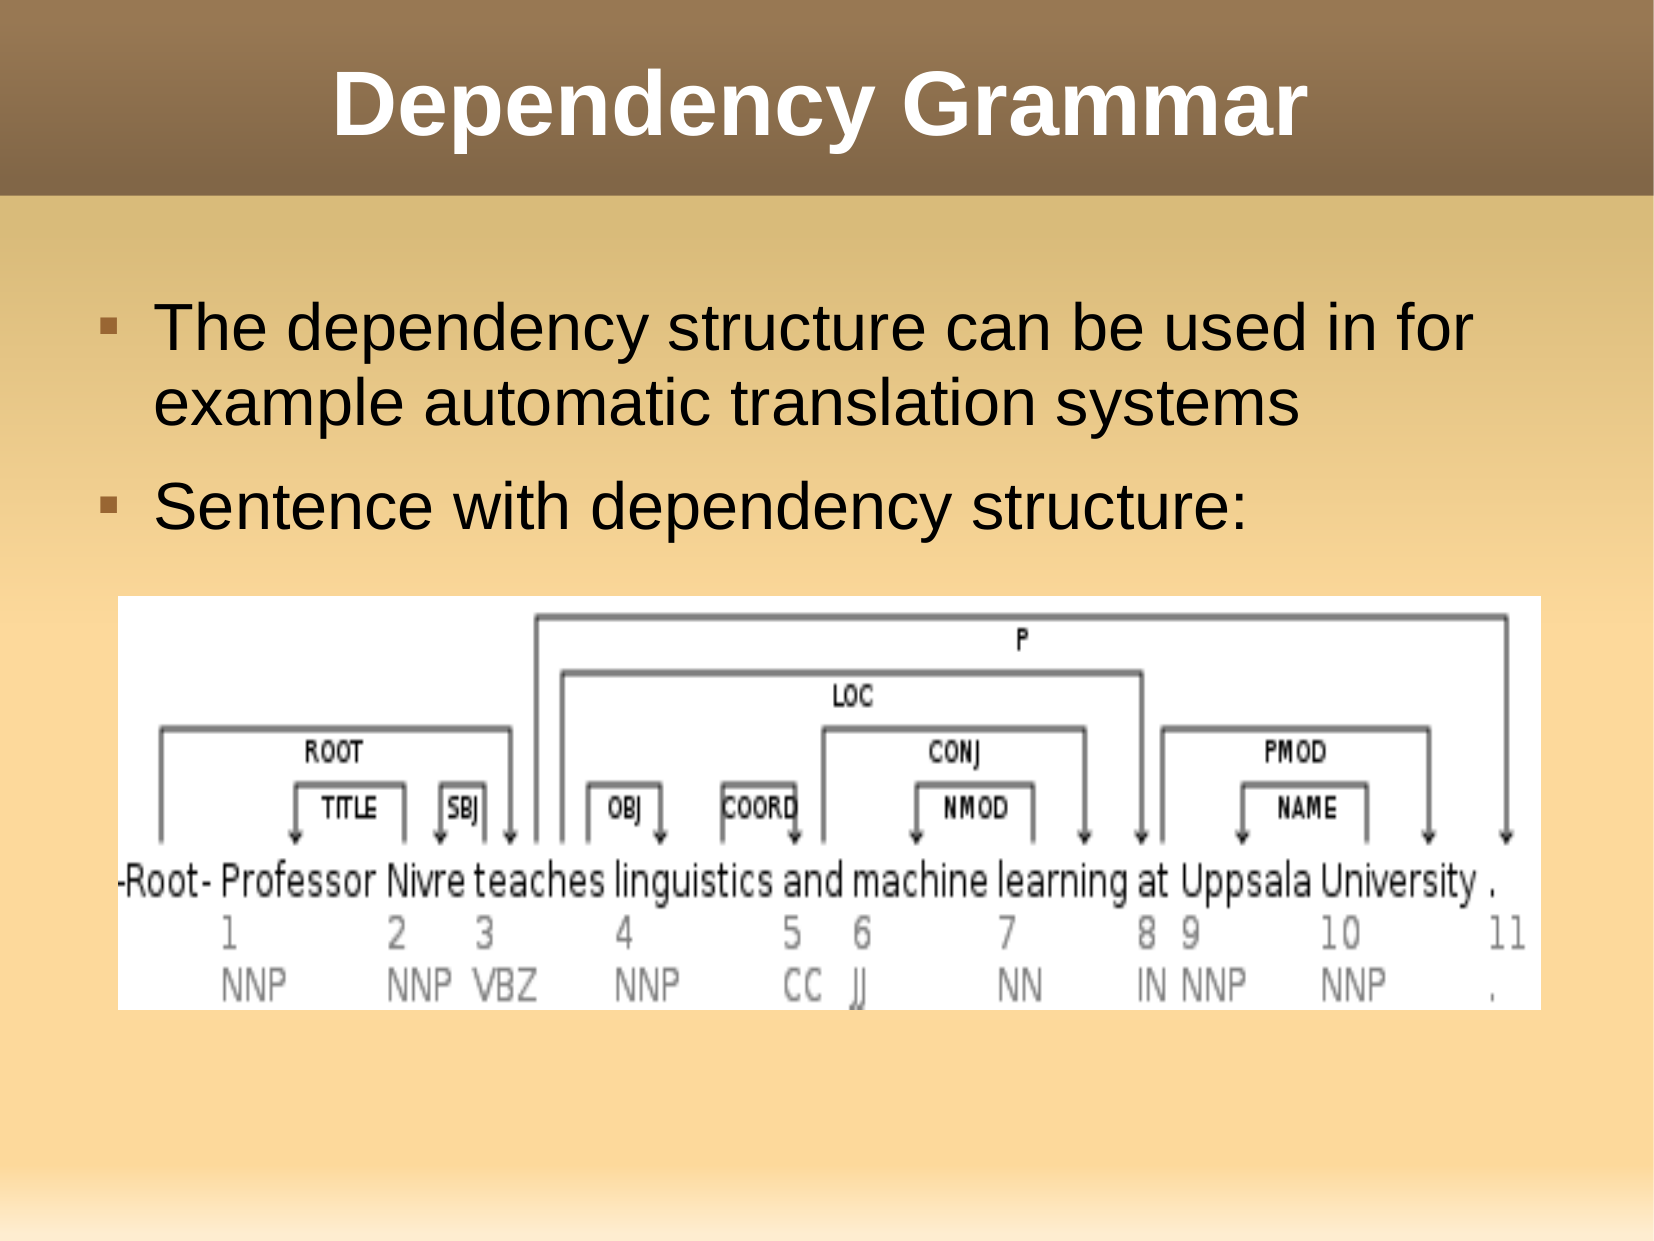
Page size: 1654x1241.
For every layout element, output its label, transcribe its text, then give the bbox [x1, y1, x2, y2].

picture [0, 0, 1654, 1241]
list The dependency structure can be used in for example automatic translation systems Sentence with dependency structure: [82, 290, 1571, 1094]
title Dependency Grammar [76, 7, 1565, 200]
